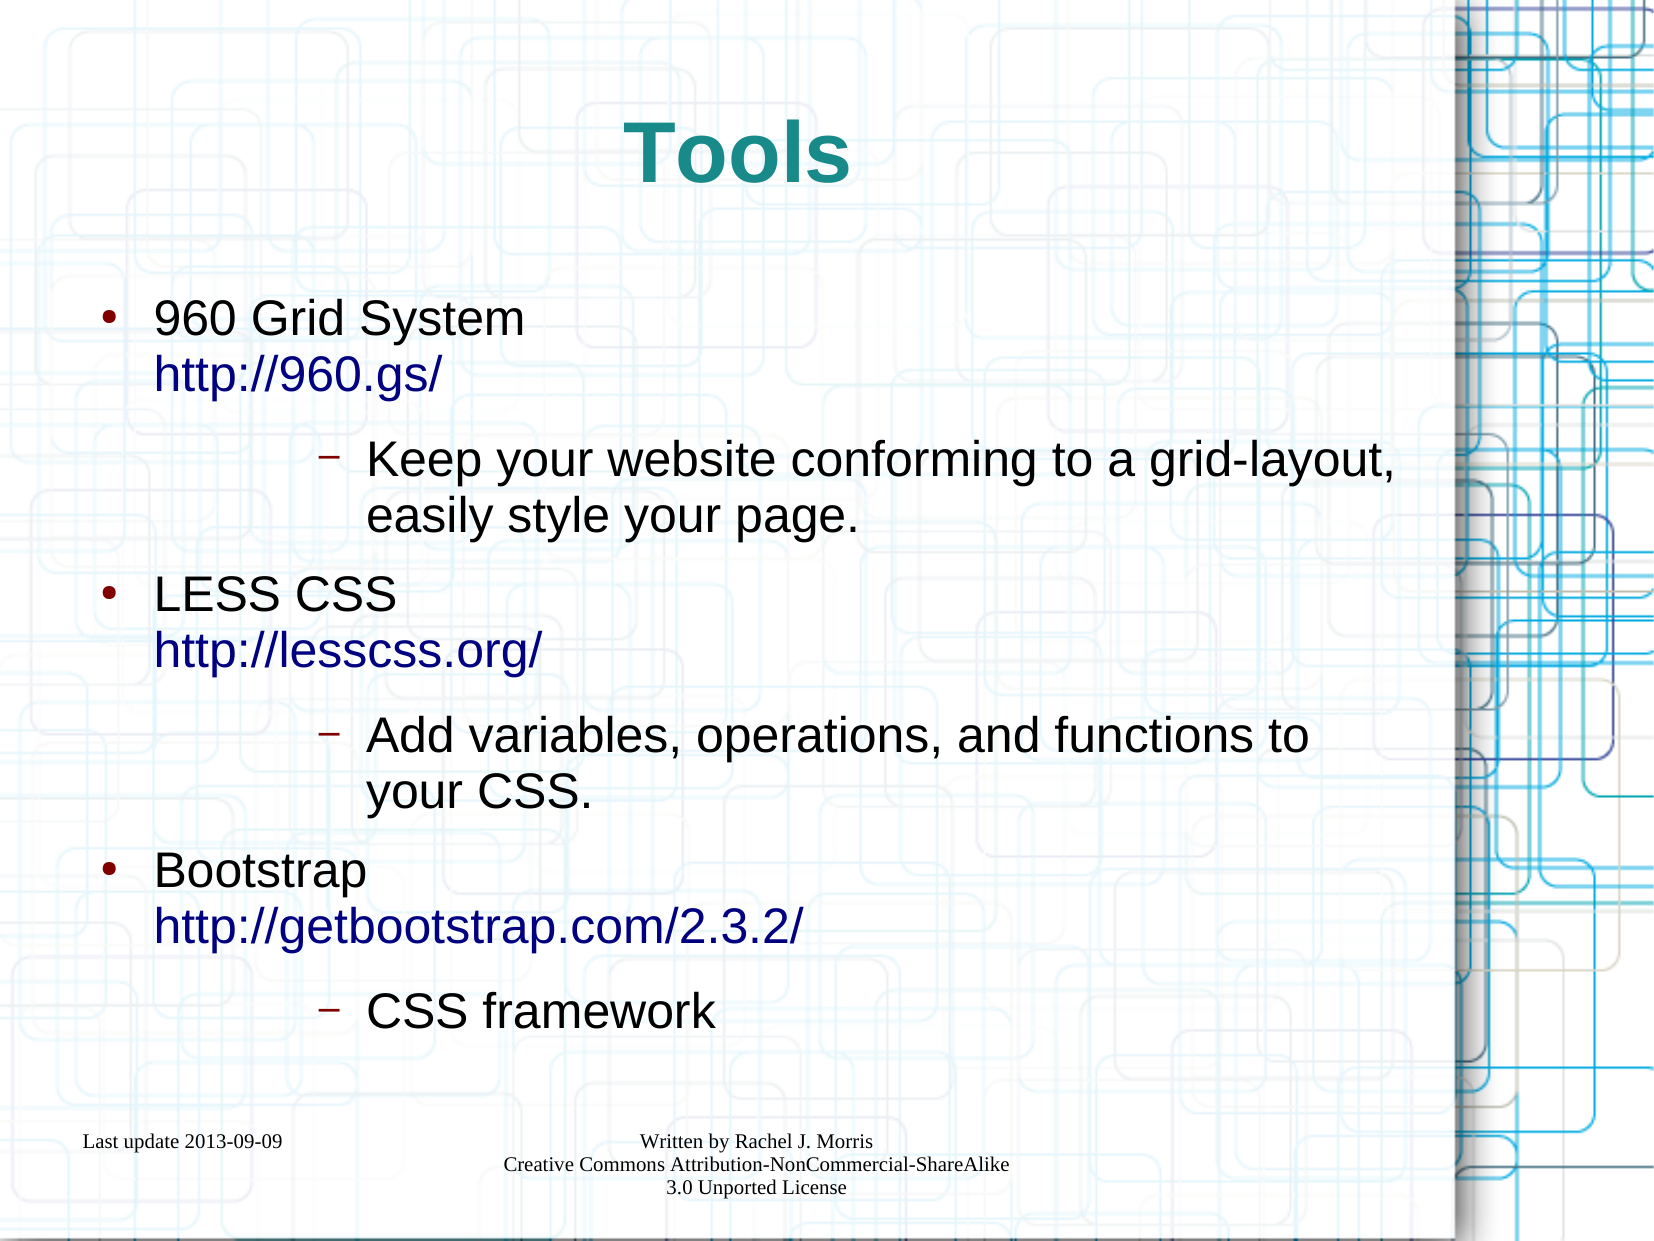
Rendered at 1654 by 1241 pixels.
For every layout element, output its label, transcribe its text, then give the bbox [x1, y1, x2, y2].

list 960 Grid System http://960.gs/ Keep your website conforming to a grid-layout, easily style your page. LESS CSS http://lesscss.org/ Add variables, operations, and functions to your CSS. Bootstrap http://getbootstrap.com/2.3.2/ CSS framework [82, 290, 1418, 1119]
picture [0, 0, 1654, 1241]
title Tools [59, 49, 1418, 257]
